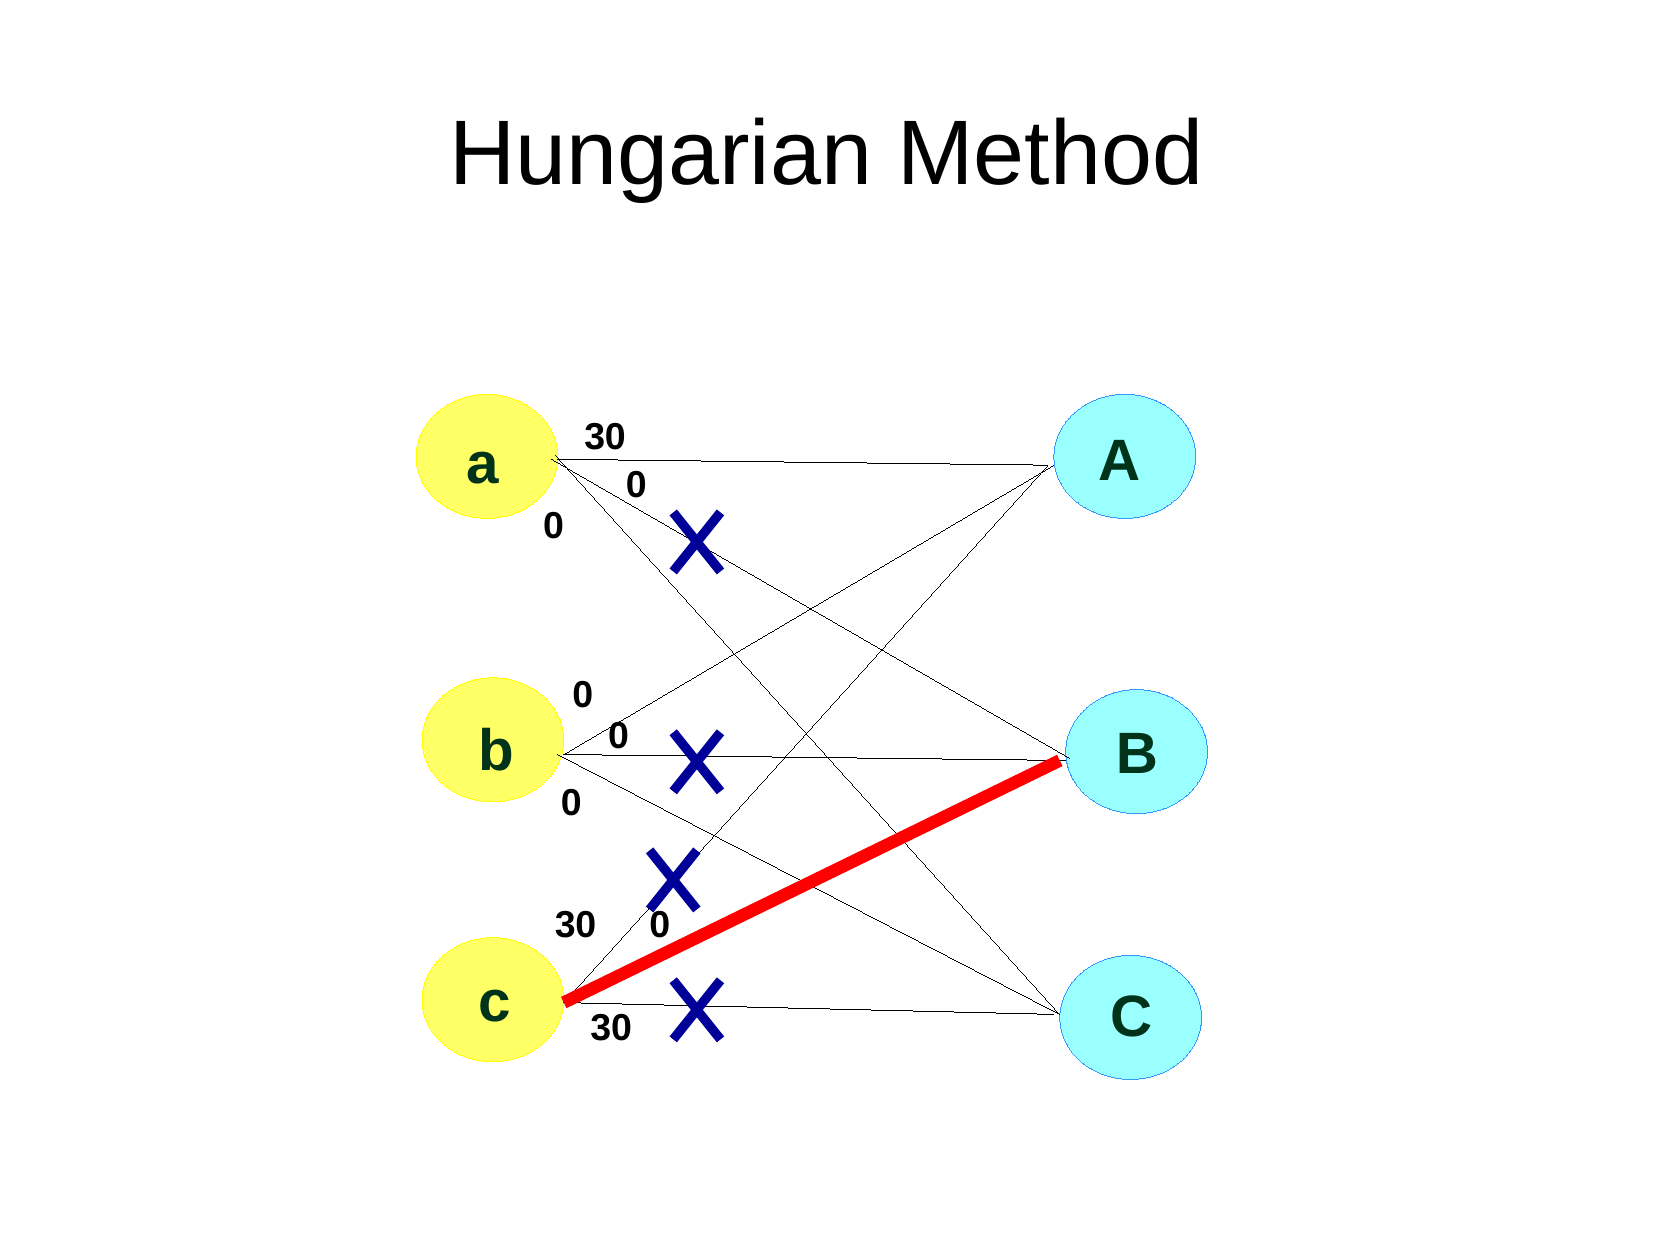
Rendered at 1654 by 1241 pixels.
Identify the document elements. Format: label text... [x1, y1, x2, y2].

text_box 30 [575, 998, 676, 1056]
text_box 0 [546, 774, 641, 832]
text_box [1059, 955, 1202, 1080]
text_box A [1083, 420, 1155, 501]
text_box b [463, 710, 517, 790]
text_box [422, 937, 564, 1062]
text_box 0 [610, 455, 706, 513]
text_box 0 [634, 896, 747, 962]
text_box 0 [528, 496, 623, 554]
text_box [1053, 394, 1196, 519]
text_box 30 [540, 896, 634, 956]
text_box 30 [569, 408, 671, 466]
text_box [416, 394, 558, 519]
text_box [422, 677, 564, 802]
text_box c [463, 961, 523, 1042]
text_box 0 [593, 707, 688, 765]
text_box C [1095, 975, 1167, 1056]
text_box a [451, 423, 523, 504]
text_box 0 [557, 665, 659, 726]
text_box B [1101, 713, 1173, 794]
title Hungarian Method [82, 49, 1571, 257]
text_box [1065, 689, 1208, 814]
